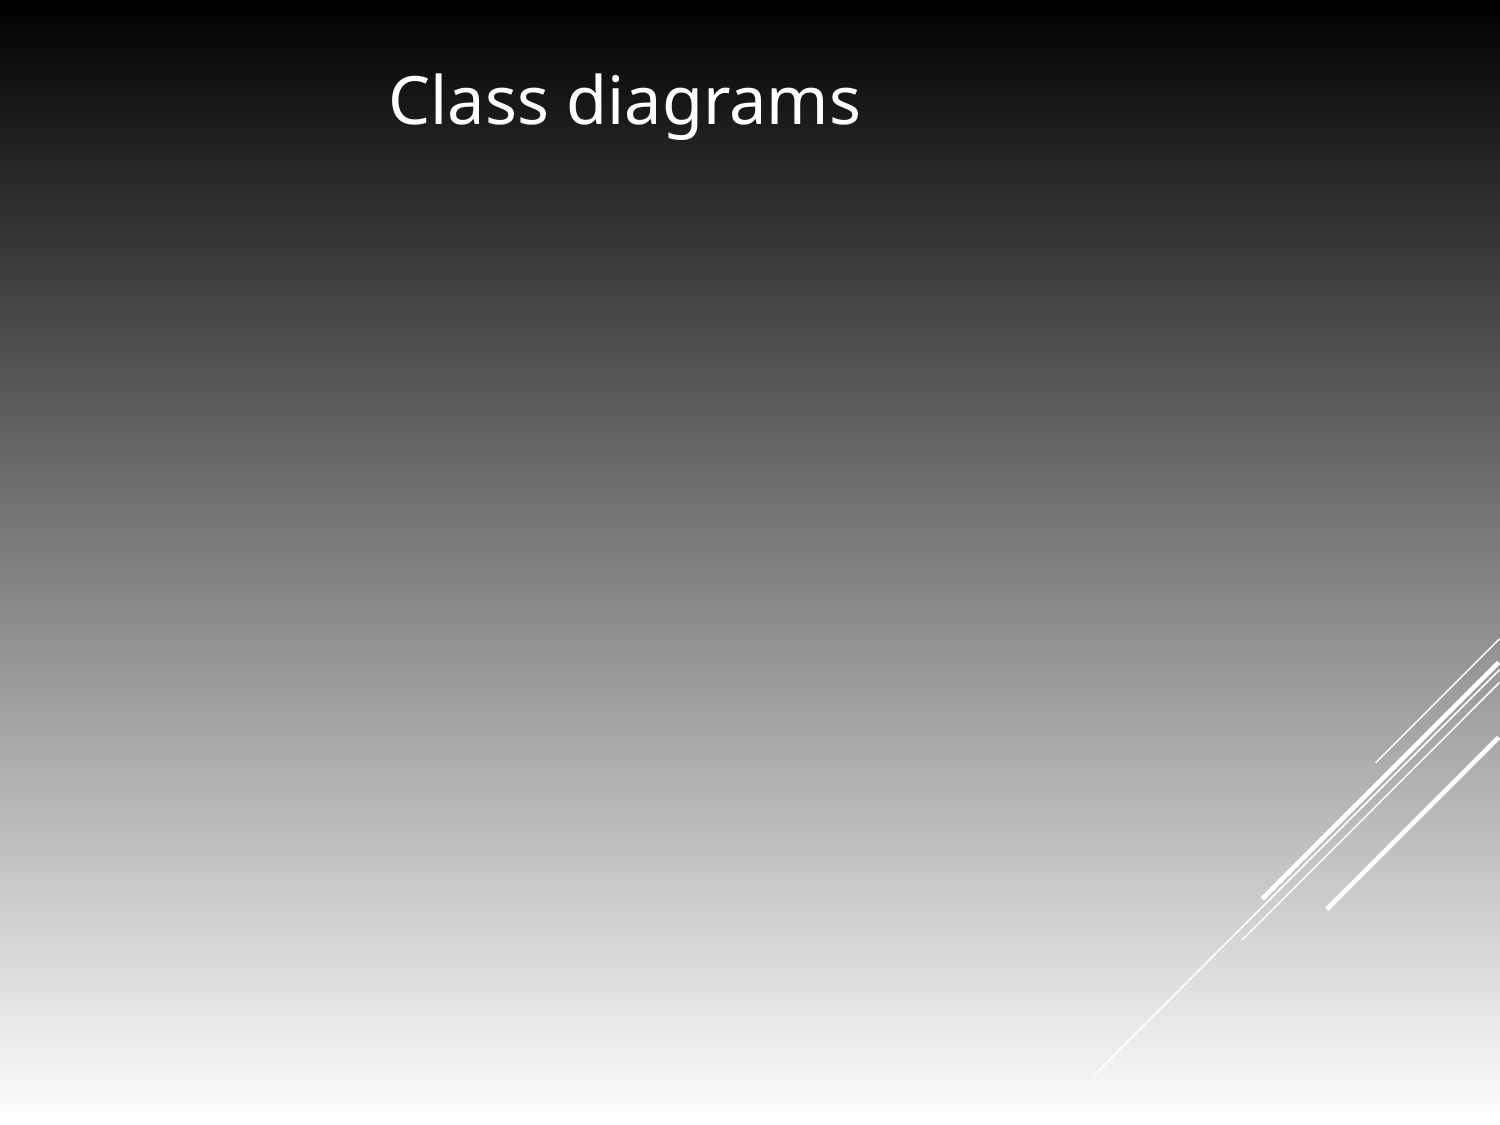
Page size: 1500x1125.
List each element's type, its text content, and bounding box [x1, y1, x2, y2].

title Class diagrams [87, 50, 1163, 301]
list [145, 318, 1222, 937]
